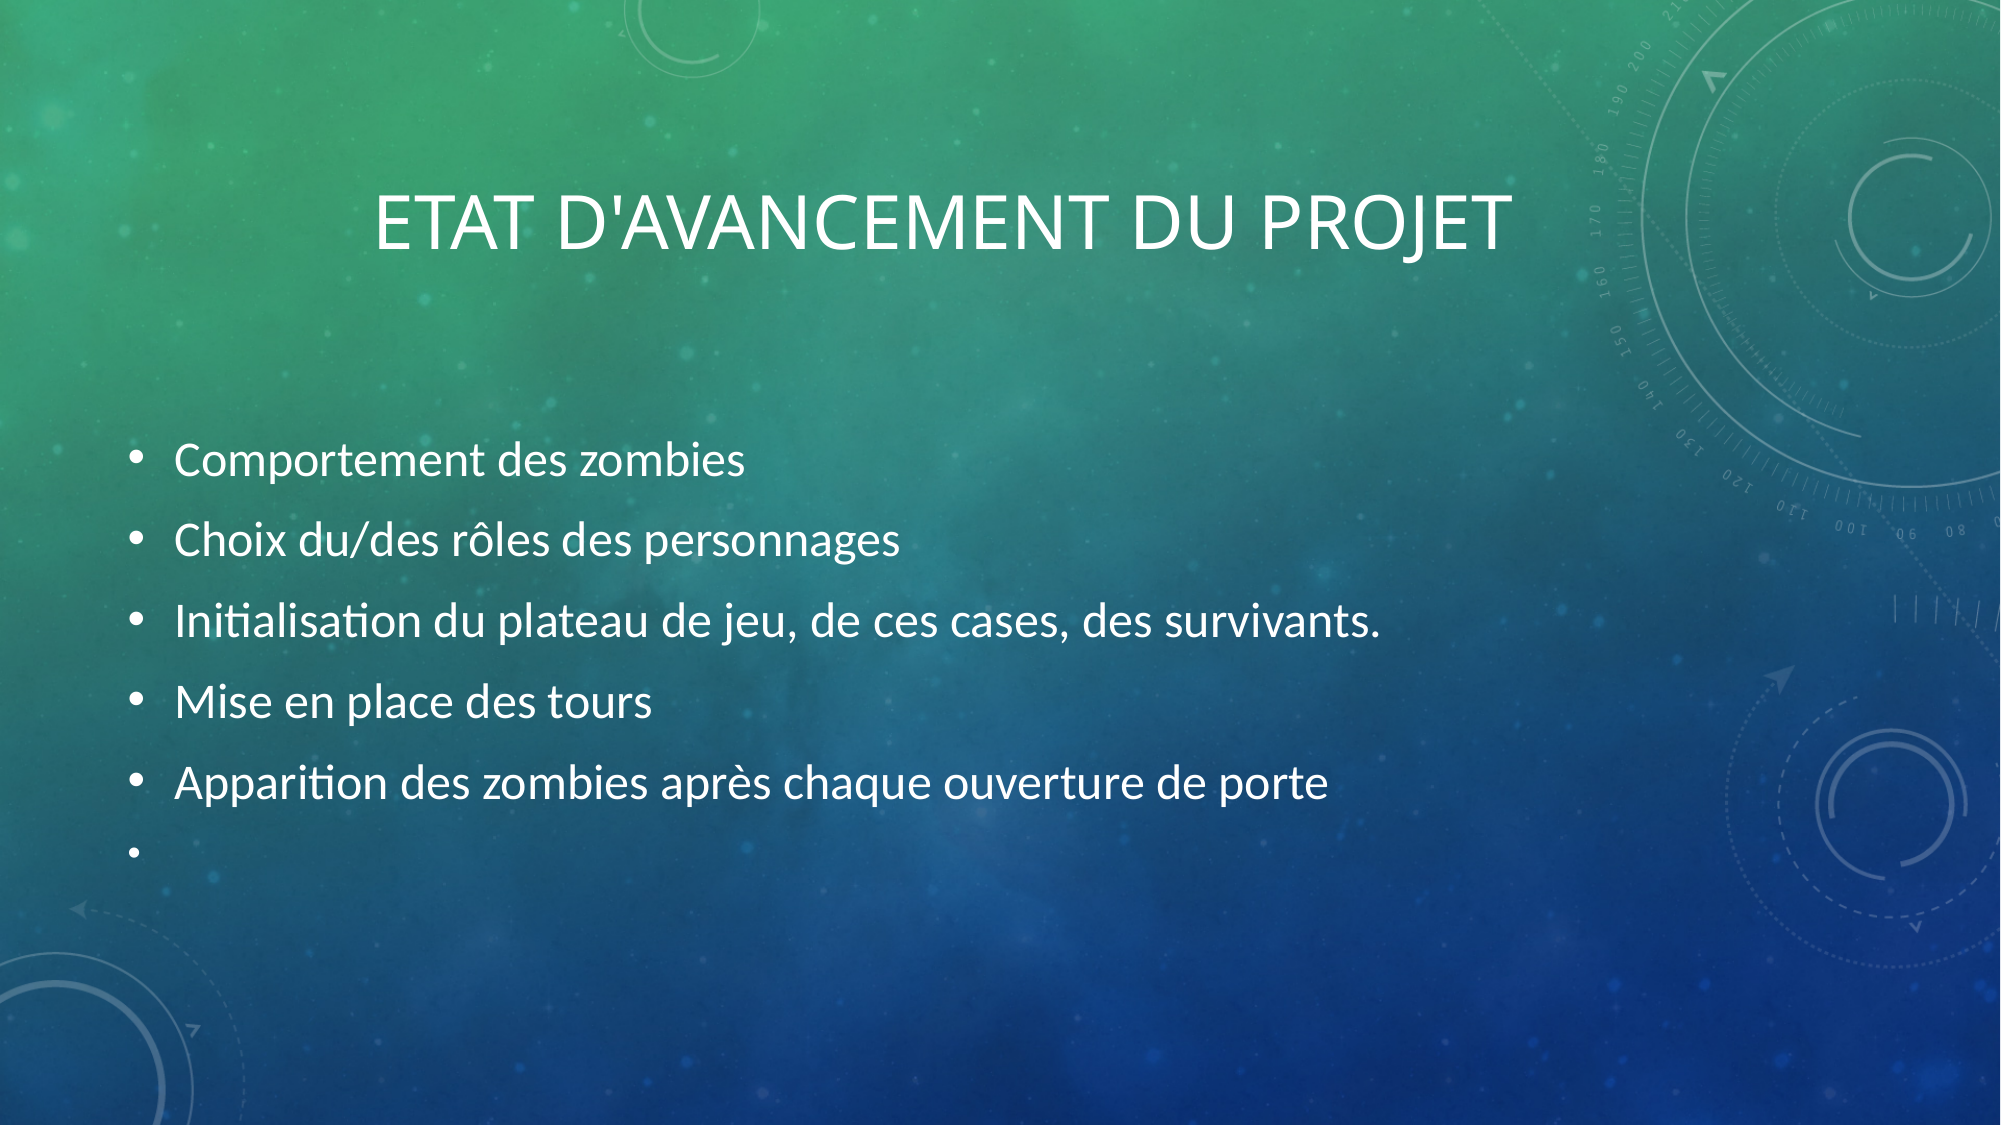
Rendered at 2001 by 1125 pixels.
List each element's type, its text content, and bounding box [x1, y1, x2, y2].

list Comportement des zombies Choix du/des rôles des personnages Initialisation du plateau de jeu, de ces cases, des survivants. Mise en place des tours Apparition des zombies après chaque ouverture de porte [112, 351, 1775, 950]
title ETAT D'AVANCEMENT DU PROJET [112, 99, 1775, 339]
